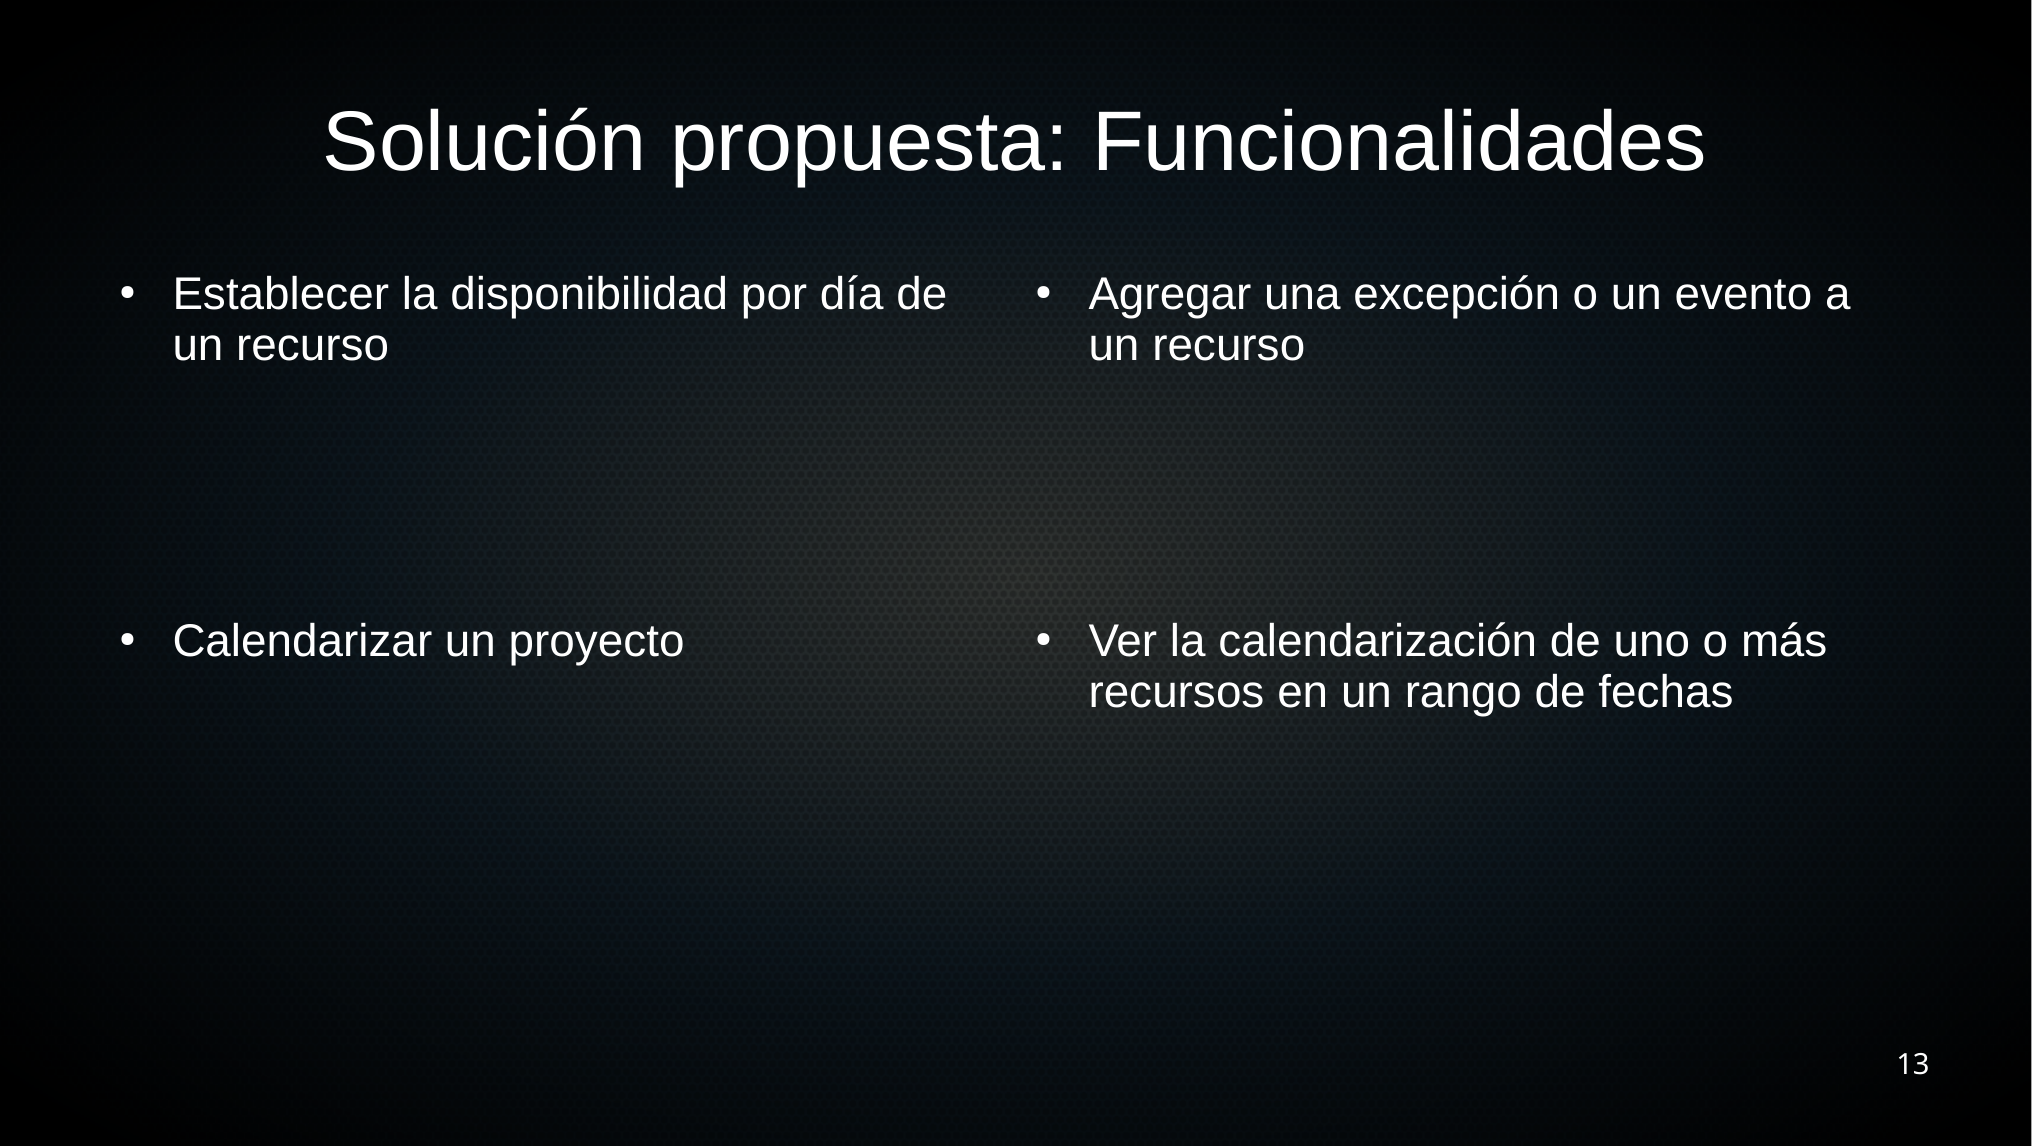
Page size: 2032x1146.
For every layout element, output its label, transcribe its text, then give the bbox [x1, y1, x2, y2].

list Agregar una excepción o un evento a un recurso [1017, 268, 1891, 585]
list Establecer la disponibilidad por día de un recurso [101, 268, 974, 585]
title Solución propuesta: Funcionalidades [101, 45, 1930, 237]
list Ver la calendarización de uno o más recursos en un rango de fechas [1017, 615, 1891, 933]
picture [0, 0, 2032, 1146]
list Calendarizar un proyecto [101, 615, 974, 933]
